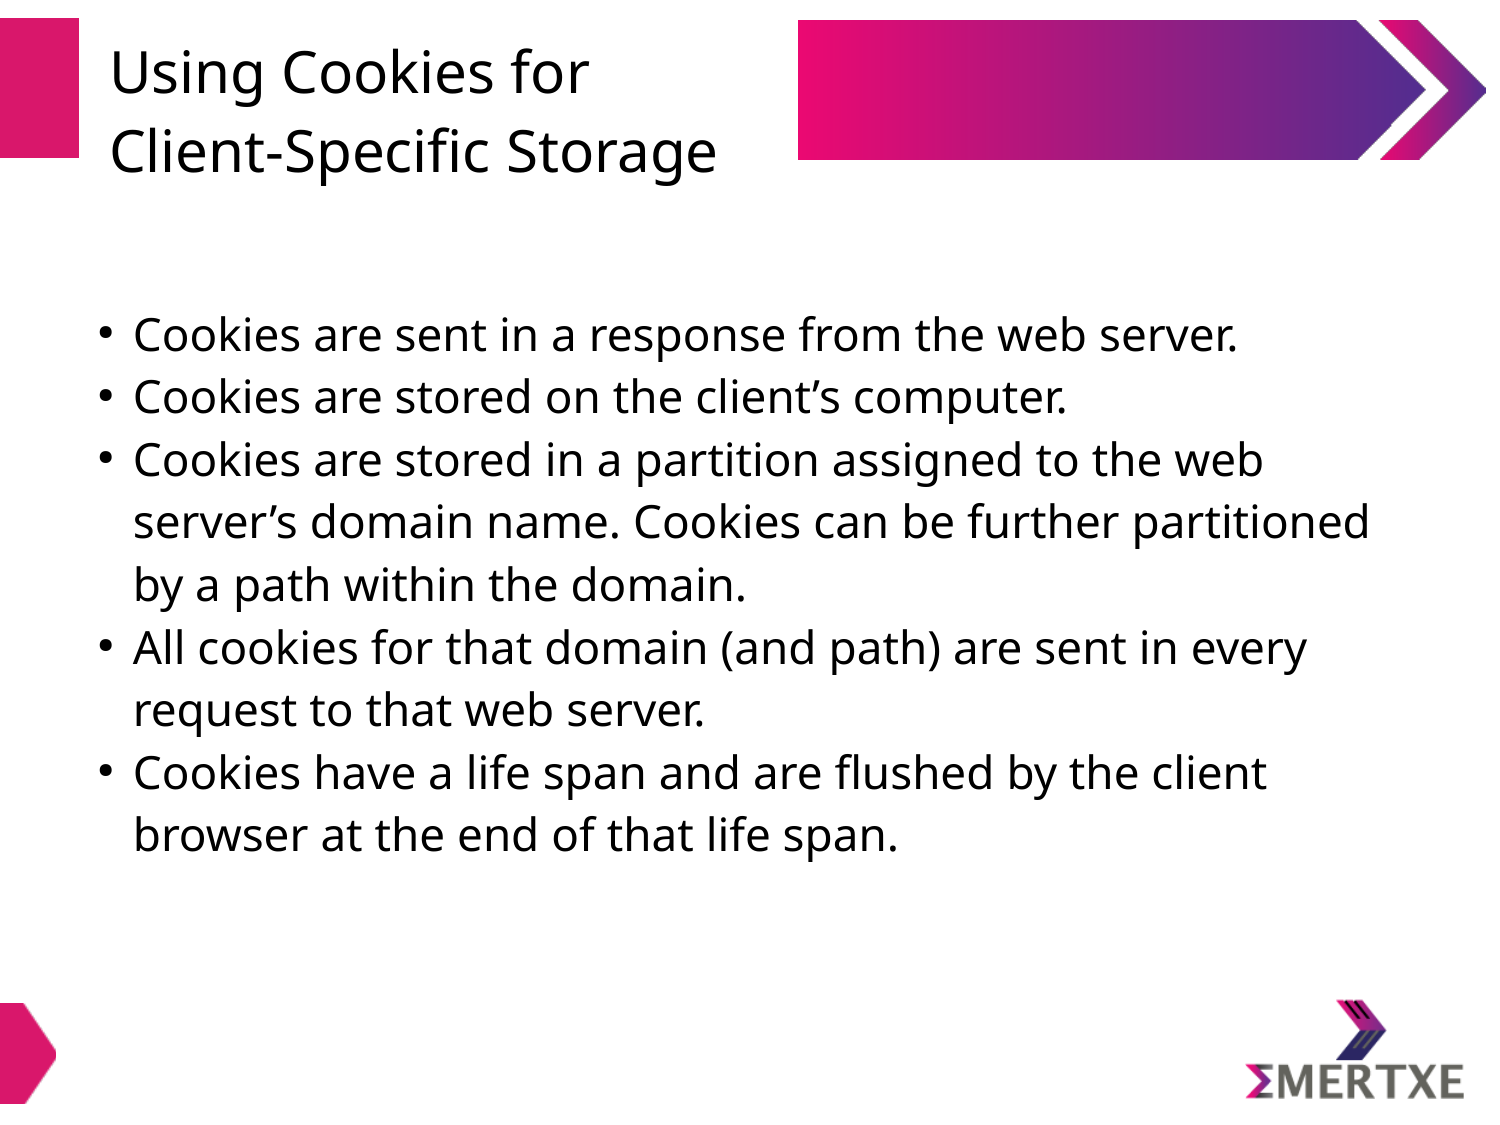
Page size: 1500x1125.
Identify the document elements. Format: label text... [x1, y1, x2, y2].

picture [1245, 996, 1465, 1099]
picture [798, 20, 1486, 160]
text_box Using Cookies for Client-Specific Storage [94, 23, 780, 243]
text_box Cookies are sent in a response from the web server. Cookies are stored on the client’s computer. Cookies are stored in a partition assigned to the web server’s domain name. Cookies can be further partitioned by a path within the domain. All cookies for that domain (and path) are sent in every request to that web server. Cookies have a life span and are flushed by the client browser at the end of that life span. [82, 294, 1418, 792]
